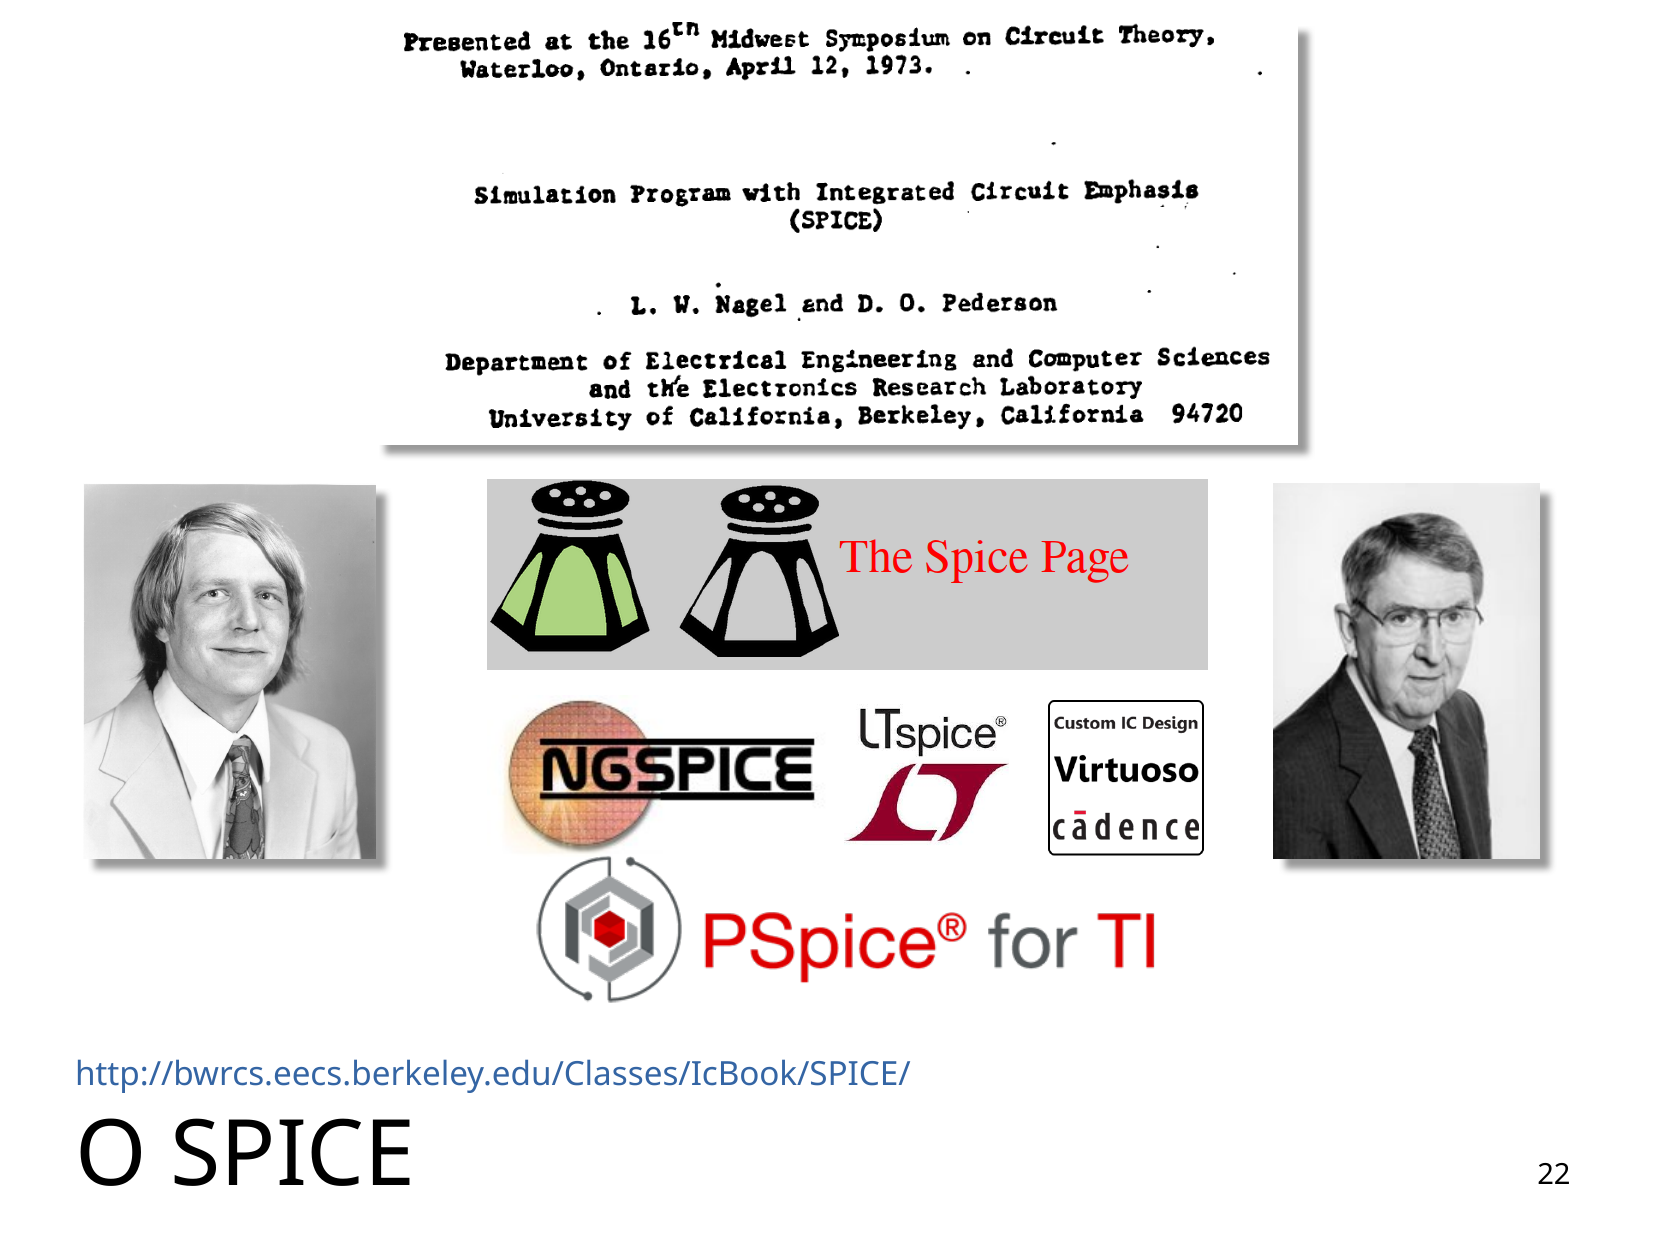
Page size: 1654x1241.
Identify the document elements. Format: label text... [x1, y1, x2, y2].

picture [487, 692, 1208, 1013]
list O SPICE [4, 1087, 1088, 1241]
picture [83, 483, 376, 859]
list http://bwrcs.eecs.berkeley.edu/Classes/IcBook/SPICE/ [75, 1050, 938, 1087]
picture [375, 22, 1298, 445]
picture [1273, 483, 1540, 859]
picture [487, 479, 1208, 670]
